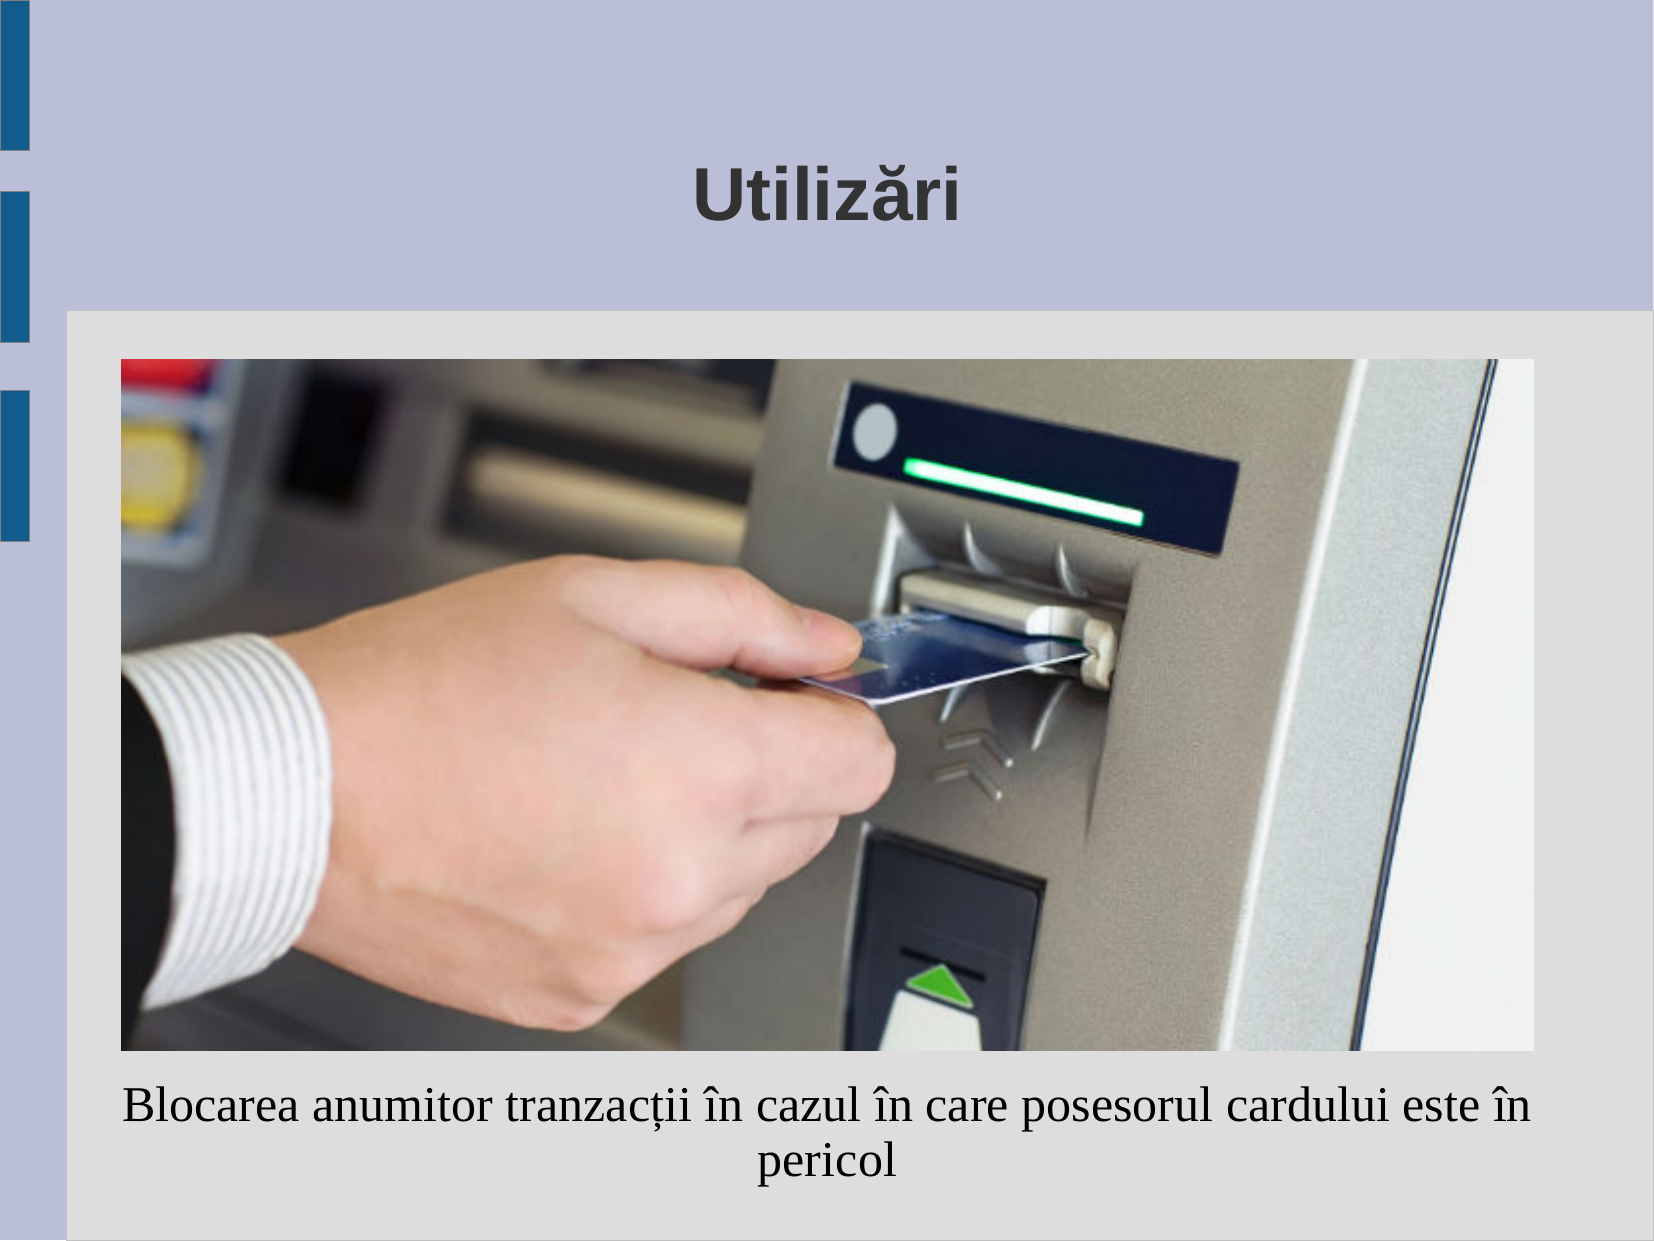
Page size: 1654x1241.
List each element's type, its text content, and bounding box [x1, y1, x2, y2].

subtitle Blocarea anumitor tranzacții în cazul în care posesorul cardului este în pericol [121, 1075, 1534, 1189]
picture [121, 359, 1534, 1051]
title Utilizări [121, 91, 1534, 299]
